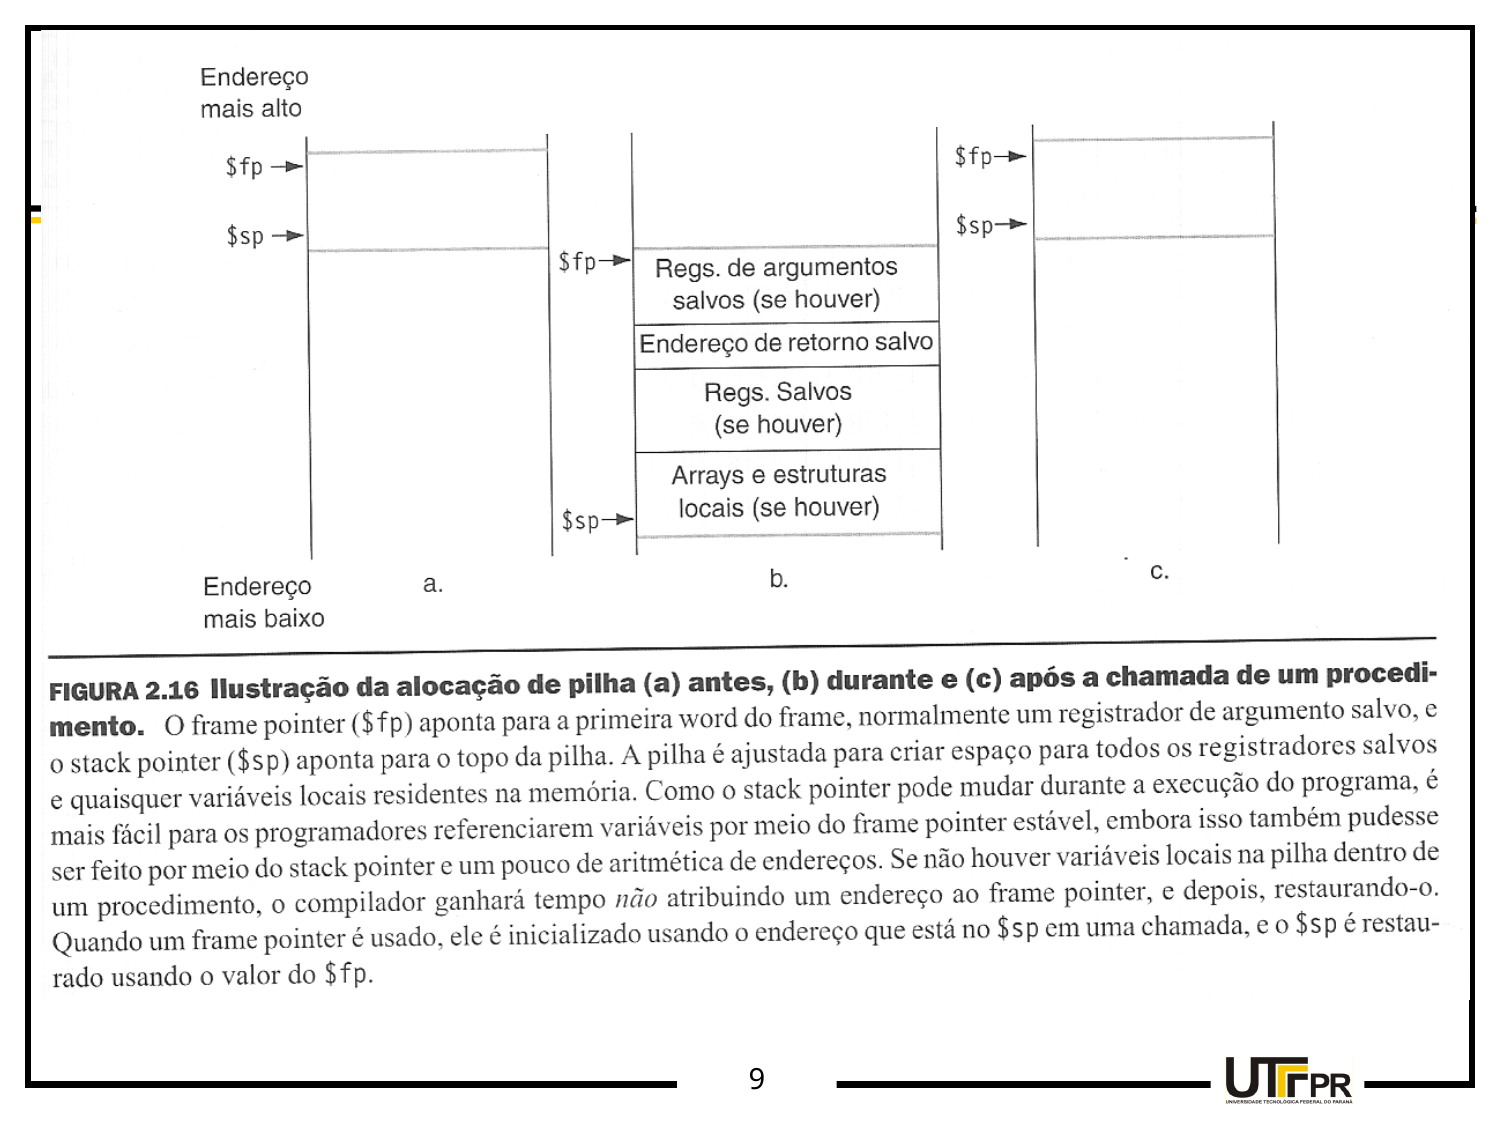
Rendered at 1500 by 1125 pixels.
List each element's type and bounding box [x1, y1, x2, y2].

picture [1225, 1057, 1353, 1104]
picture [41, 30, 1470, 1000]
